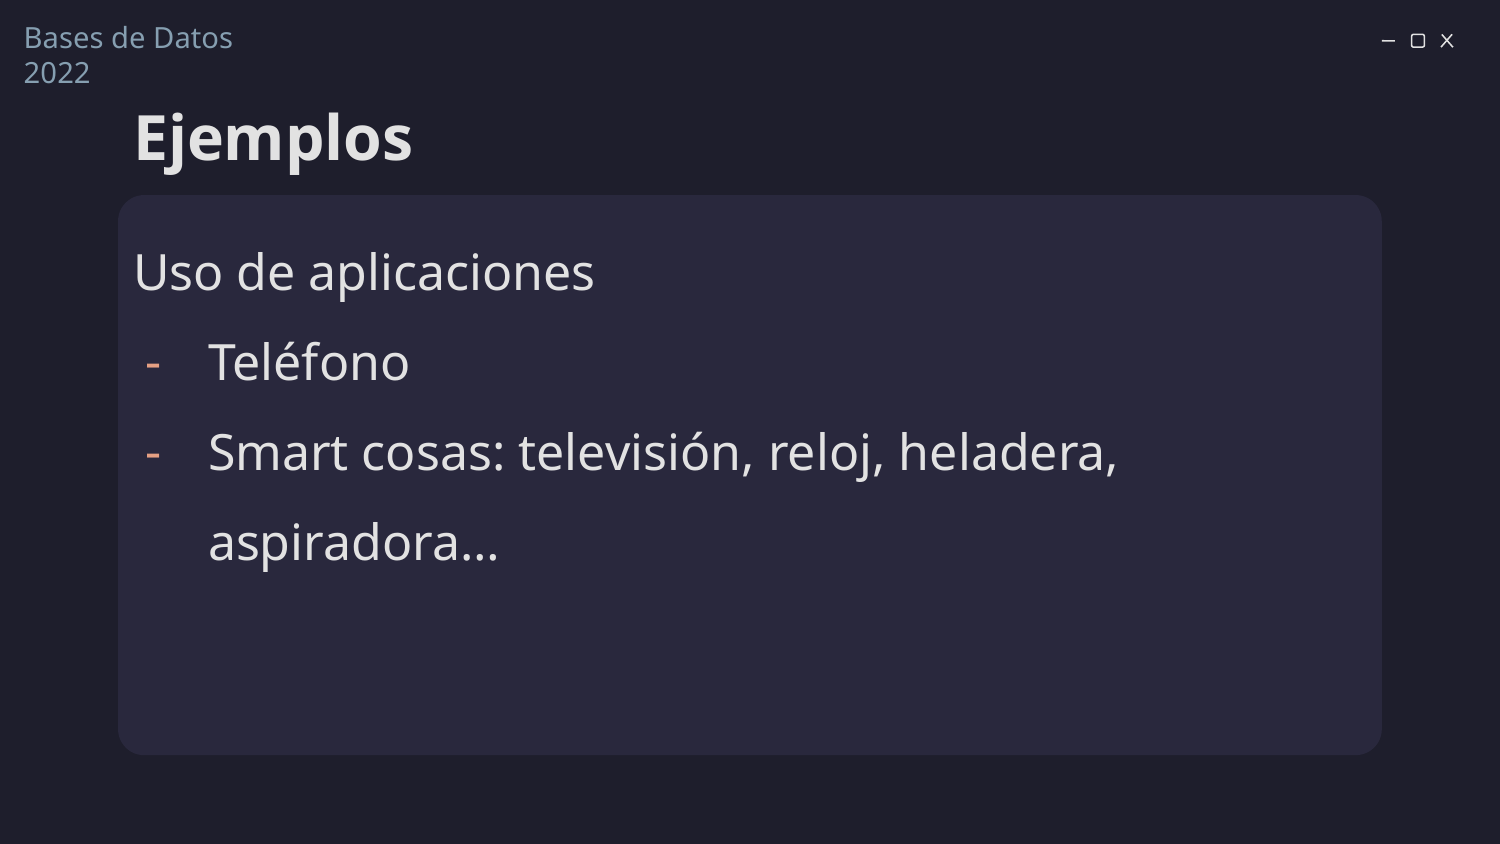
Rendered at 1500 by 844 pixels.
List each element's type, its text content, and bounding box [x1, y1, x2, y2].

list Uso de aplicaciones Teléfono Smart cosas: televisión, reloj, heladera, aspiradora… [118, 195, 1382, 750]
title Ejemplos [118, 88, 1382, 183]
